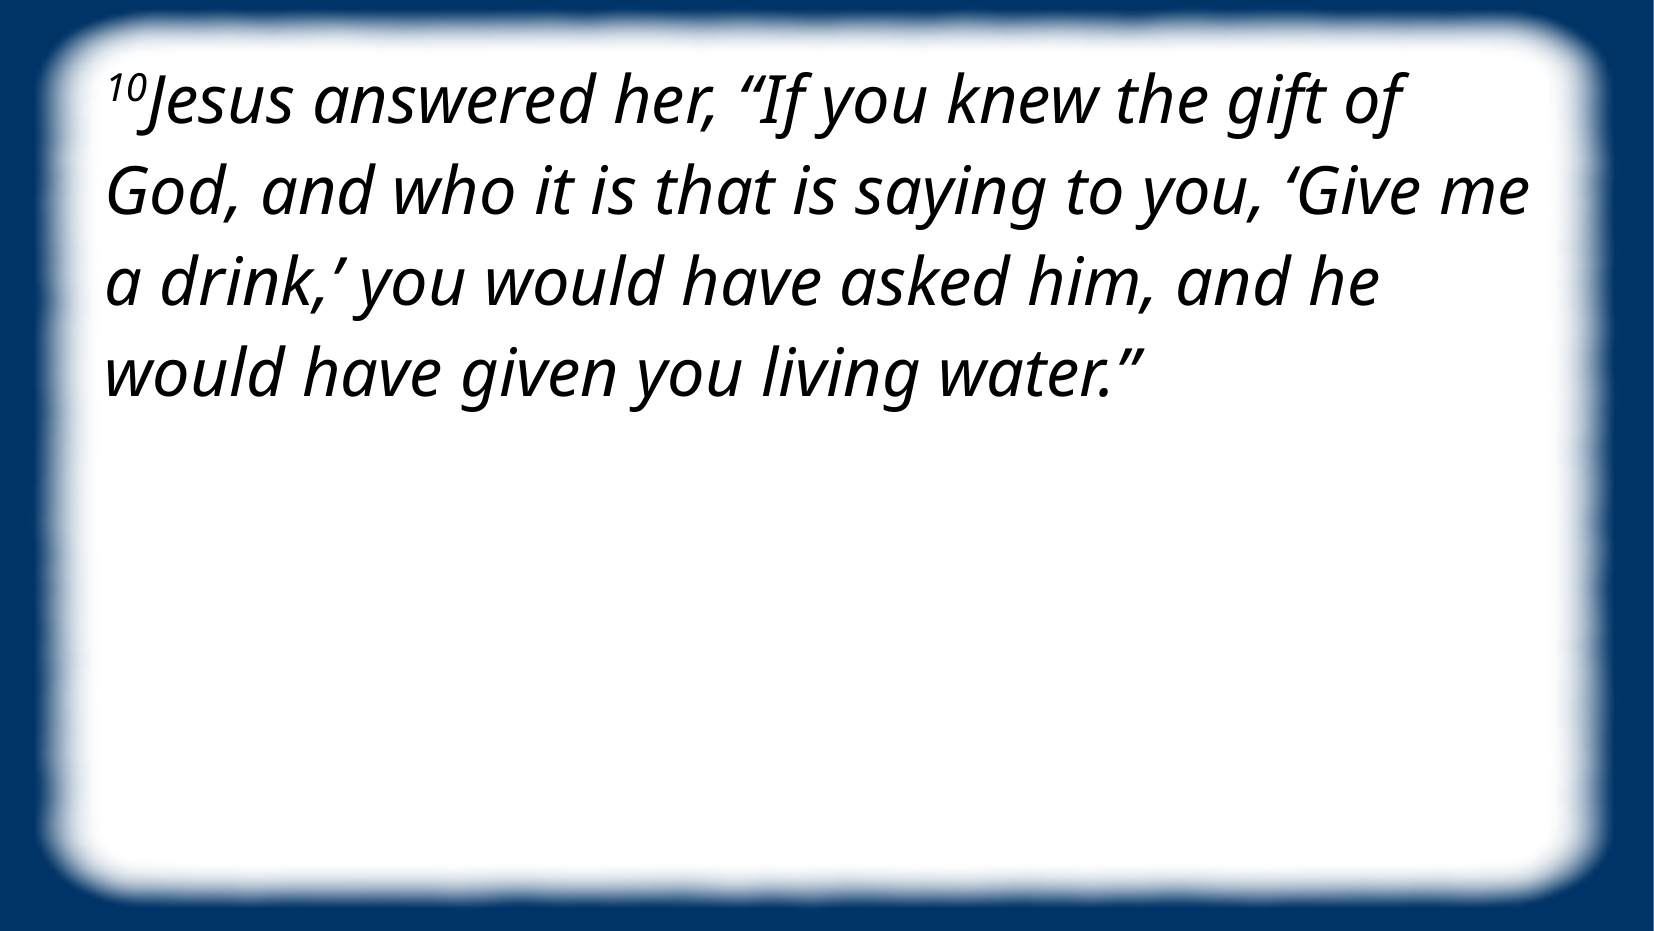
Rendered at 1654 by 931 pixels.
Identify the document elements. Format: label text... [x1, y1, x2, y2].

text_box 10Jesus answered her, “If you knew the gift of God, and who it is that is saying to you, ‘Give me a drink,’ you would have asked him, and he would have given you living water.” [90, 45, 1561, 451]
picture [0, 0, 1654, 931]
